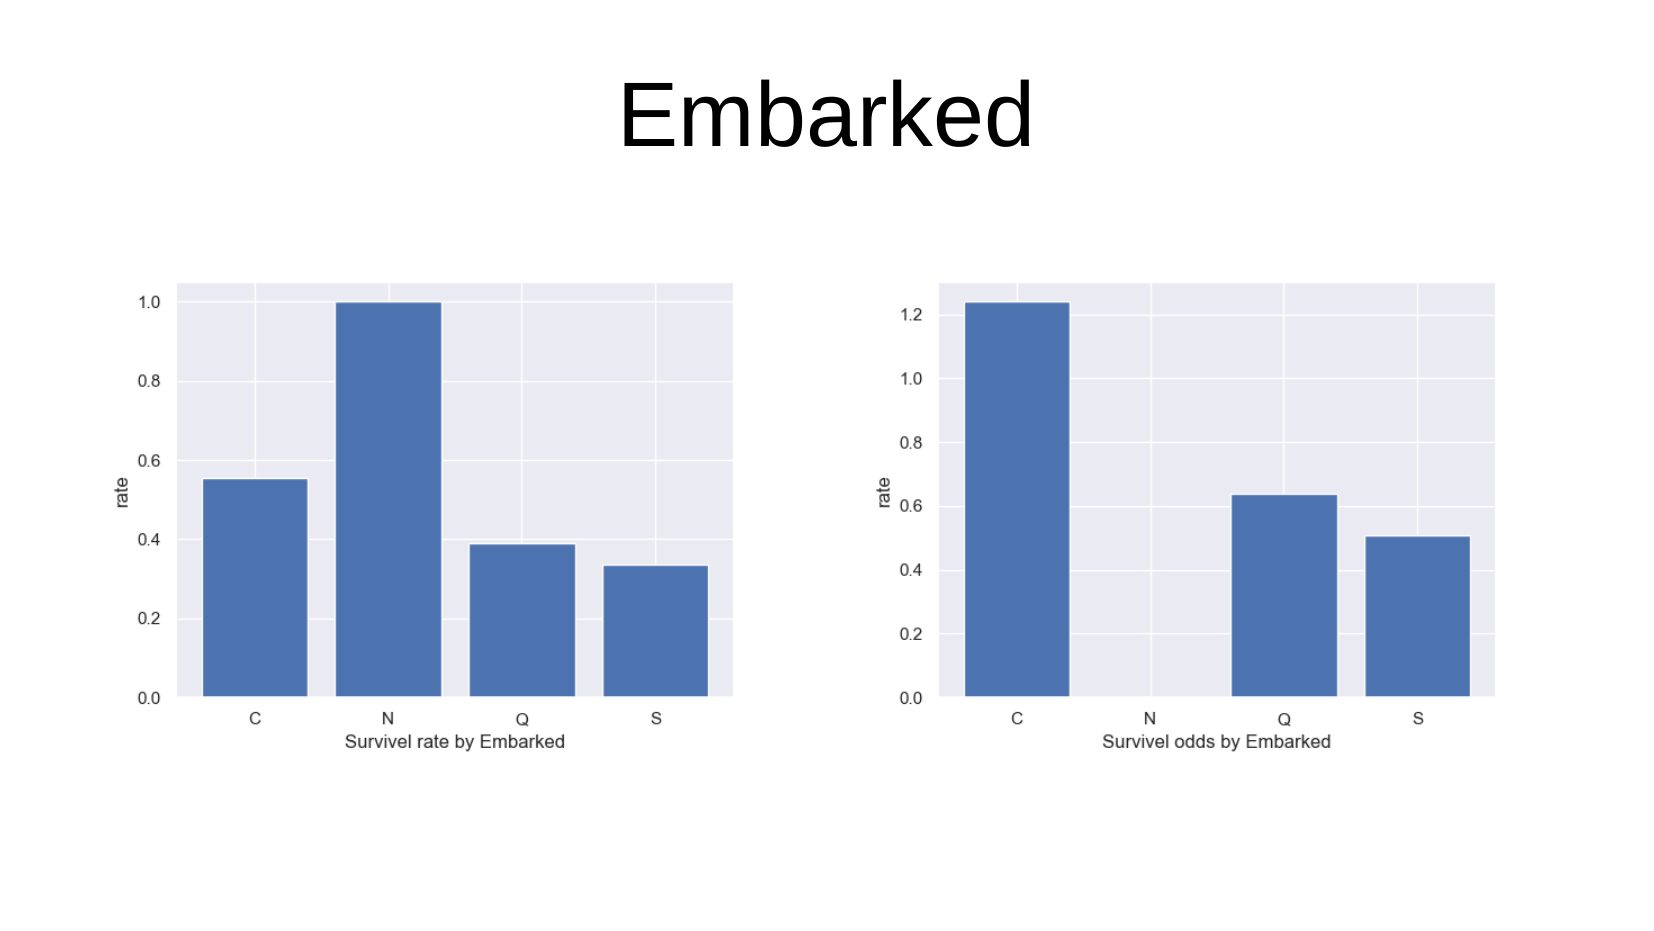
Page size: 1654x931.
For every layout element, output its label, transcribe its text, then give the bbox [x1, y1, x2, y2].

title Embarked [82, 37, 1571, 193]
picture [86, 217, 806, 758]
picture [848, 217, 1568, 758]
